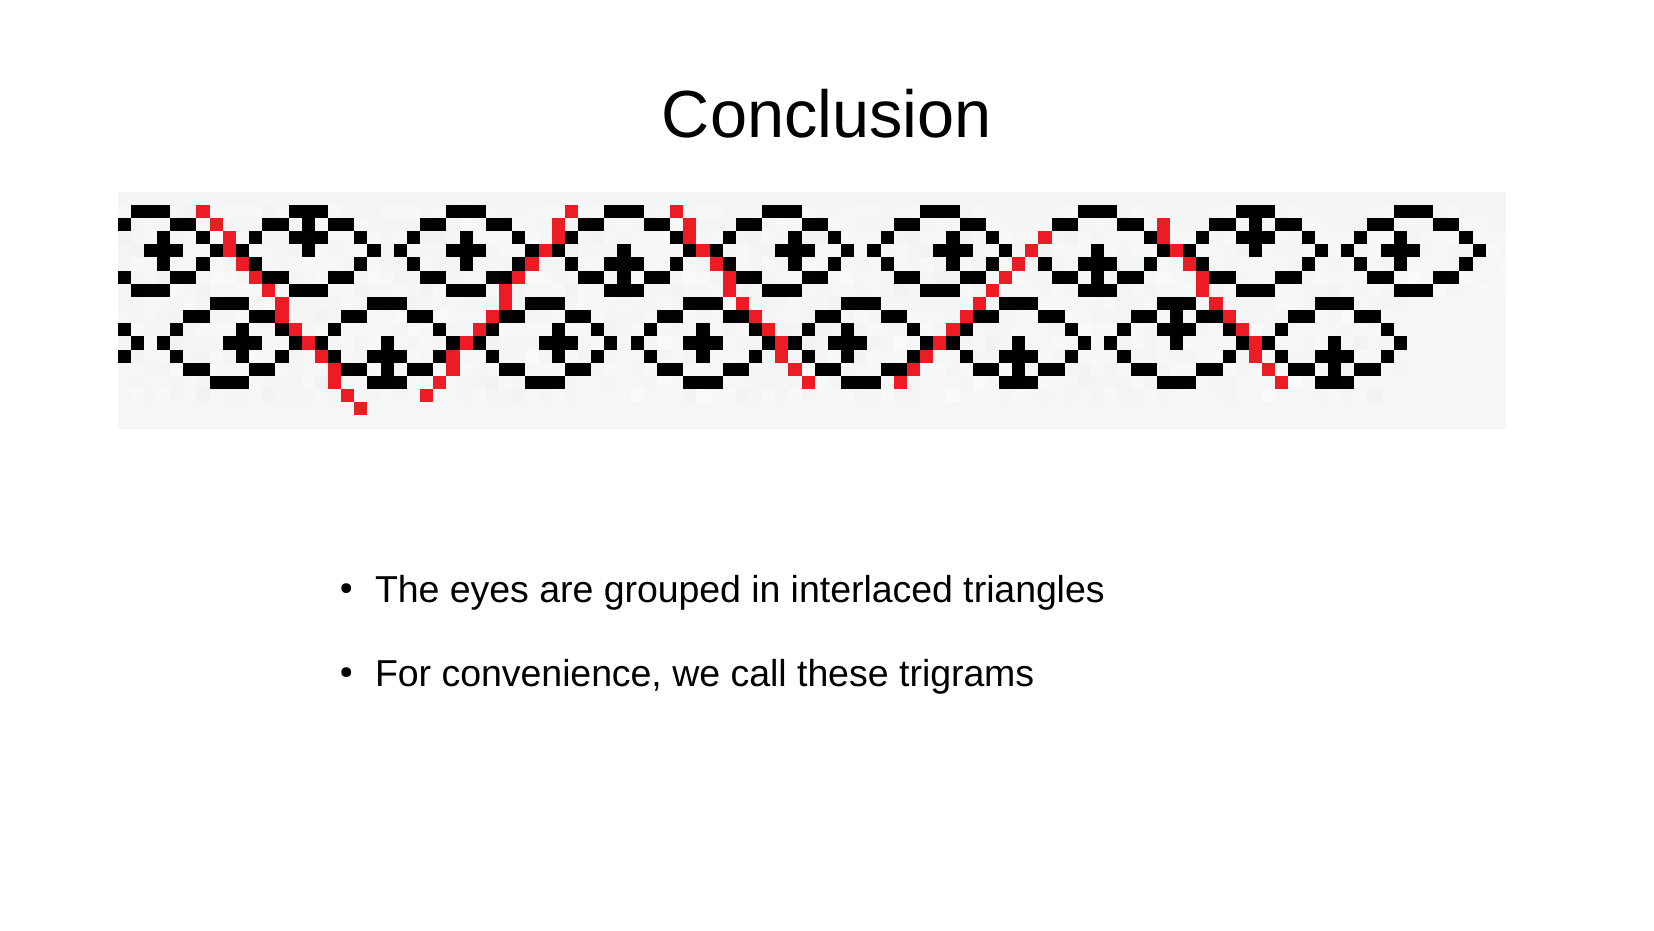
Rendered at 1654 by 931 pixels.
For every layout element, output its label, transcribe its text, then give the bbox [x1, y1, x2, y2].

picture [118, 192, 1506, 429]
text_box The eyes are grouped in interlaced triangles For convenience, we call these trigrams [324, 561, 1211, 702]
title Conclusion [82, 37, 1571, 193]
